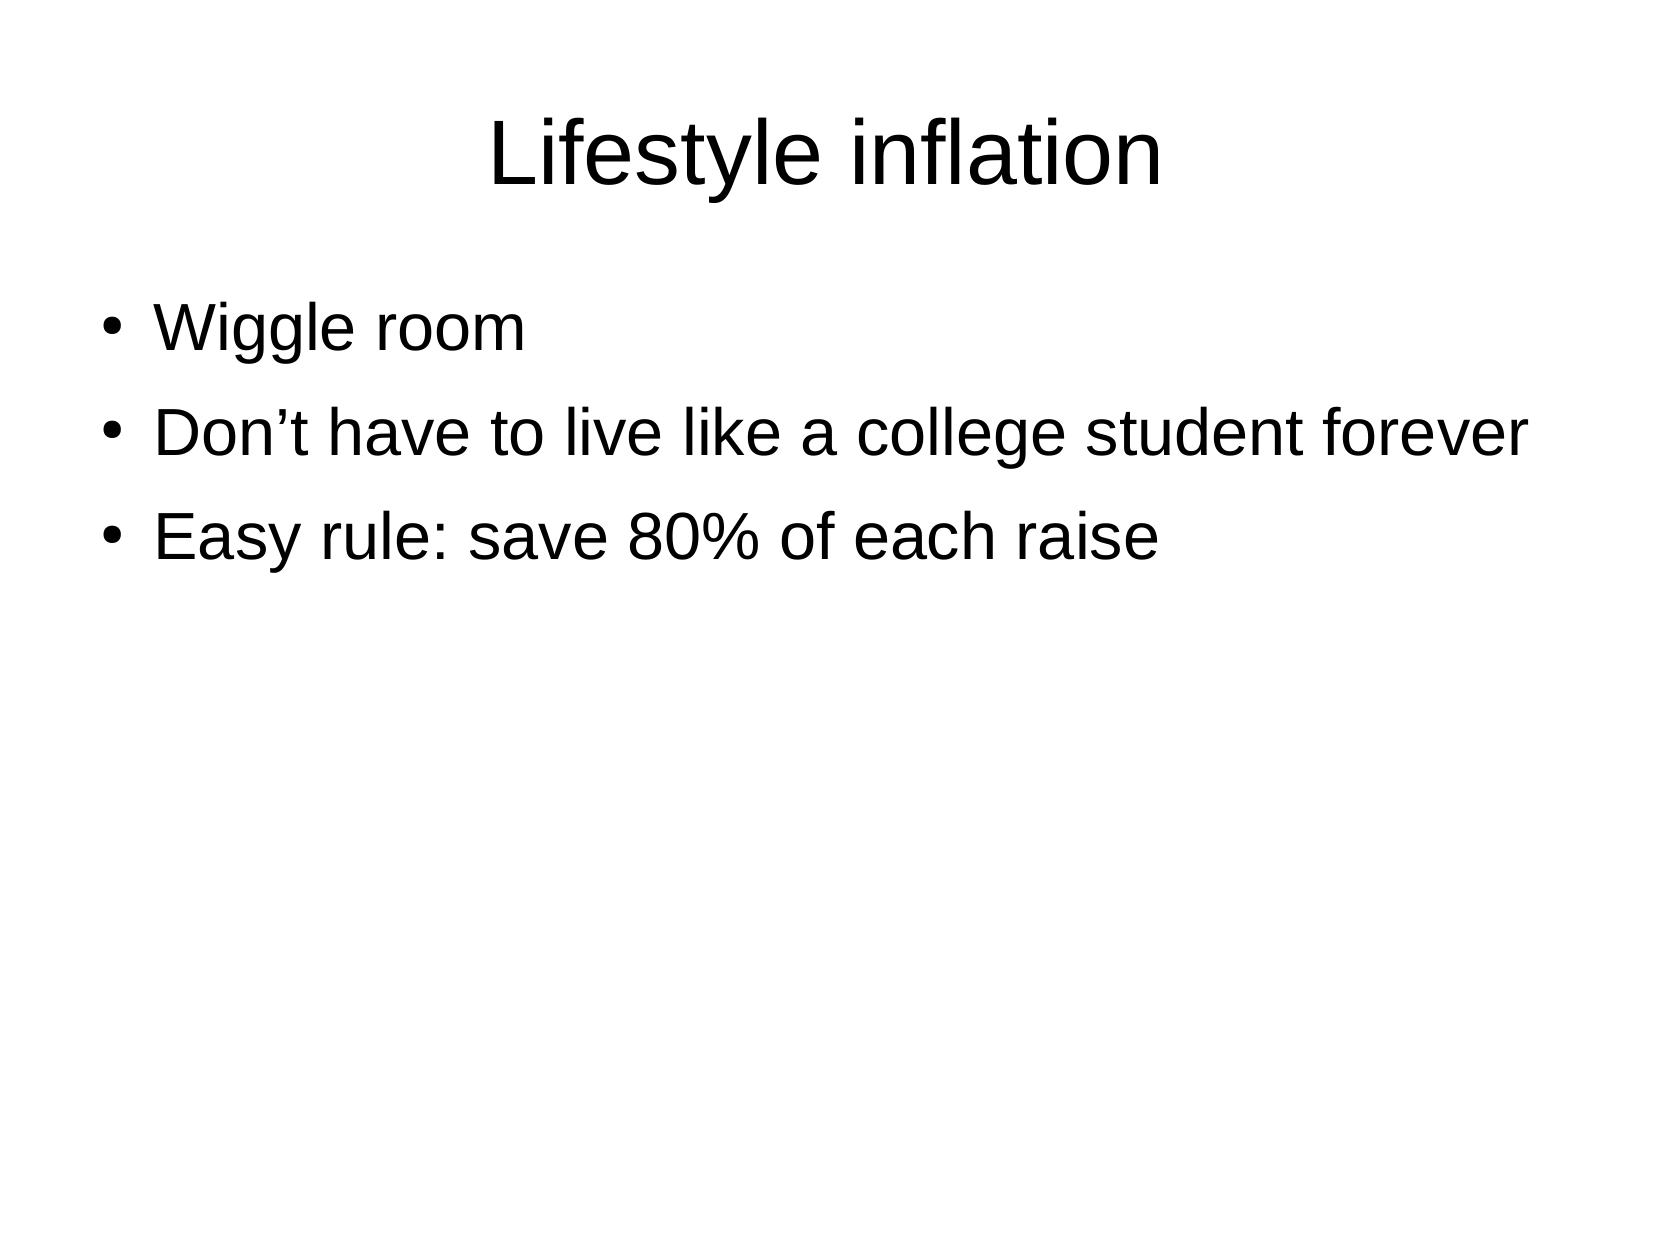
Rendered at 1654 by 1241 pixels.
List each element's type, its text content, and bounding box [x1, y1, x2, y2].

list Wiggle room Don’t have to live like a college student forever Easy rule: save 80% of each raise [82, 290, 1571, 1010]
title Lifestyle inflation [82, 49, 1571, 257]
